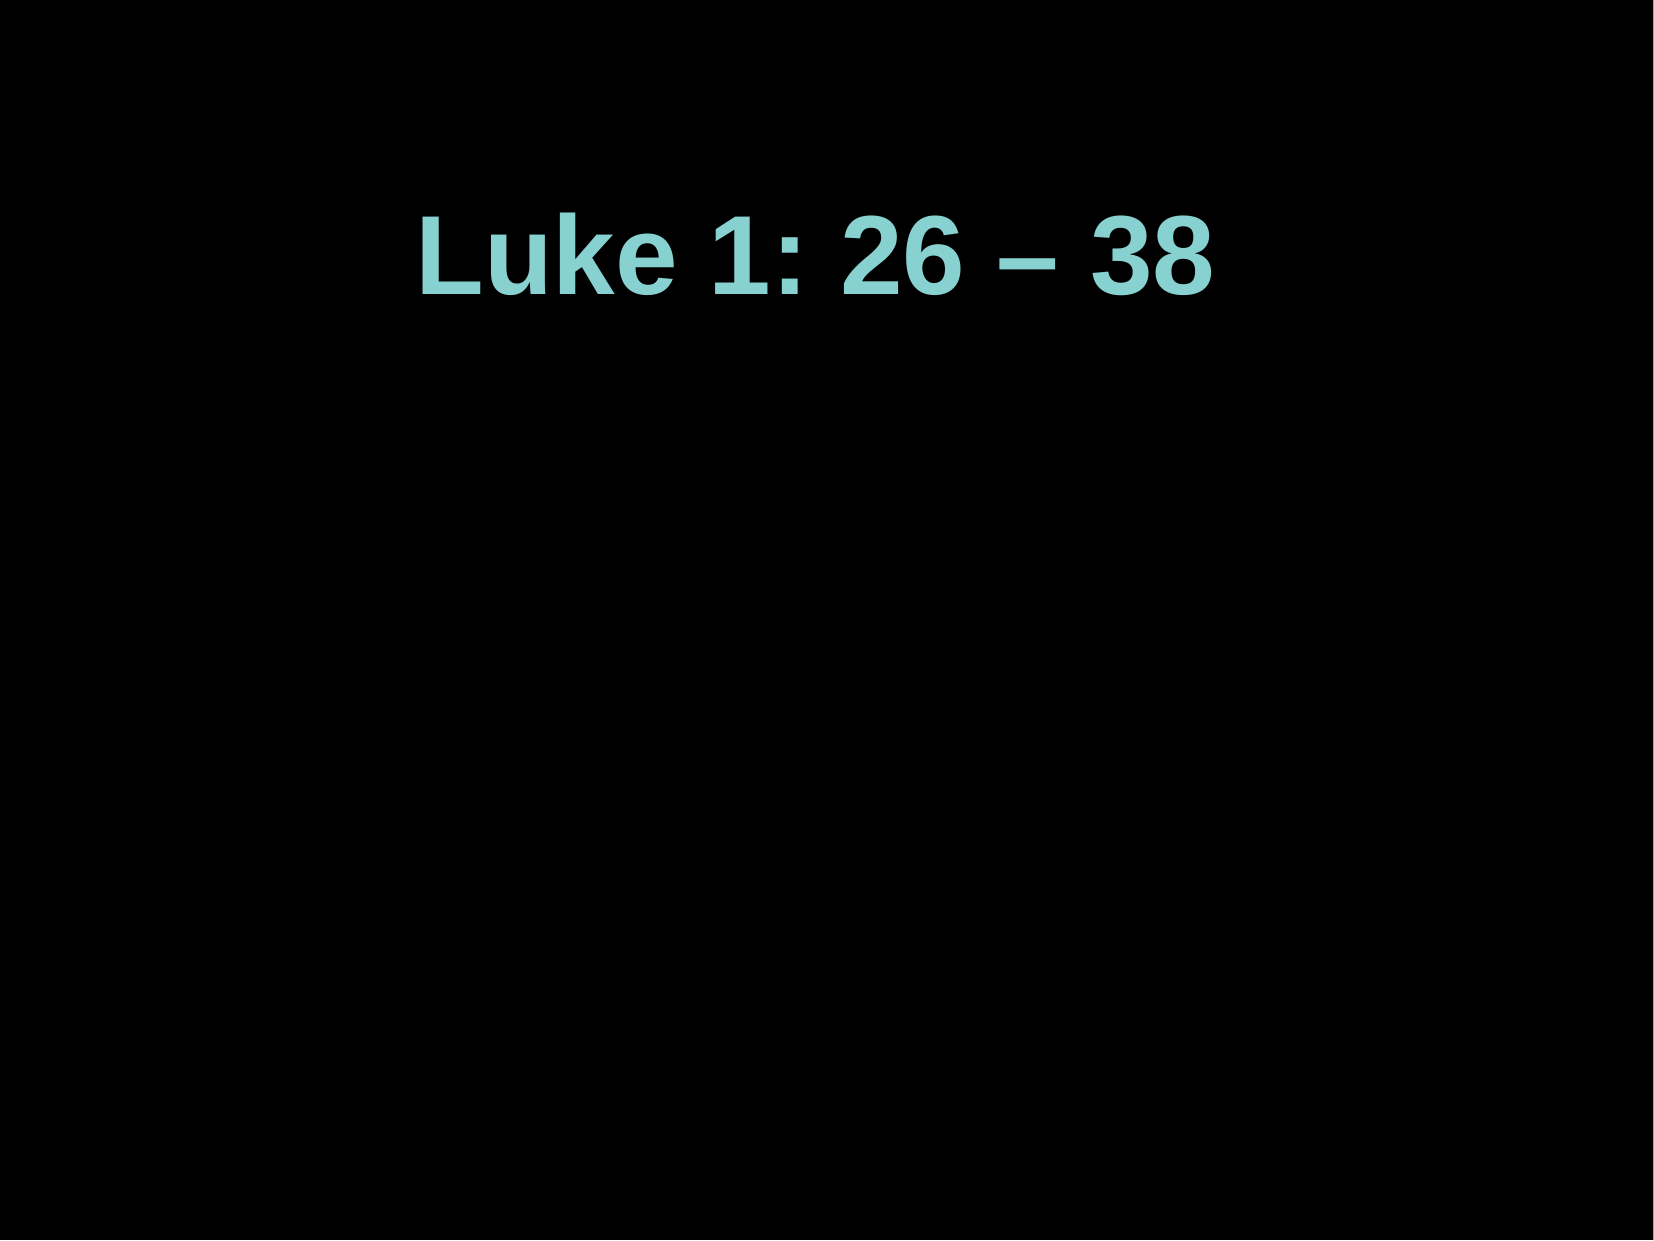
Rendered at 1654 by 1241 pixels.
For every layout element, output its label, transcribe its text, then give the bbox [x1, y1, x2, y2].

text_box Luke 1: 26 – 38 [59, 59, 1603, 1179]
